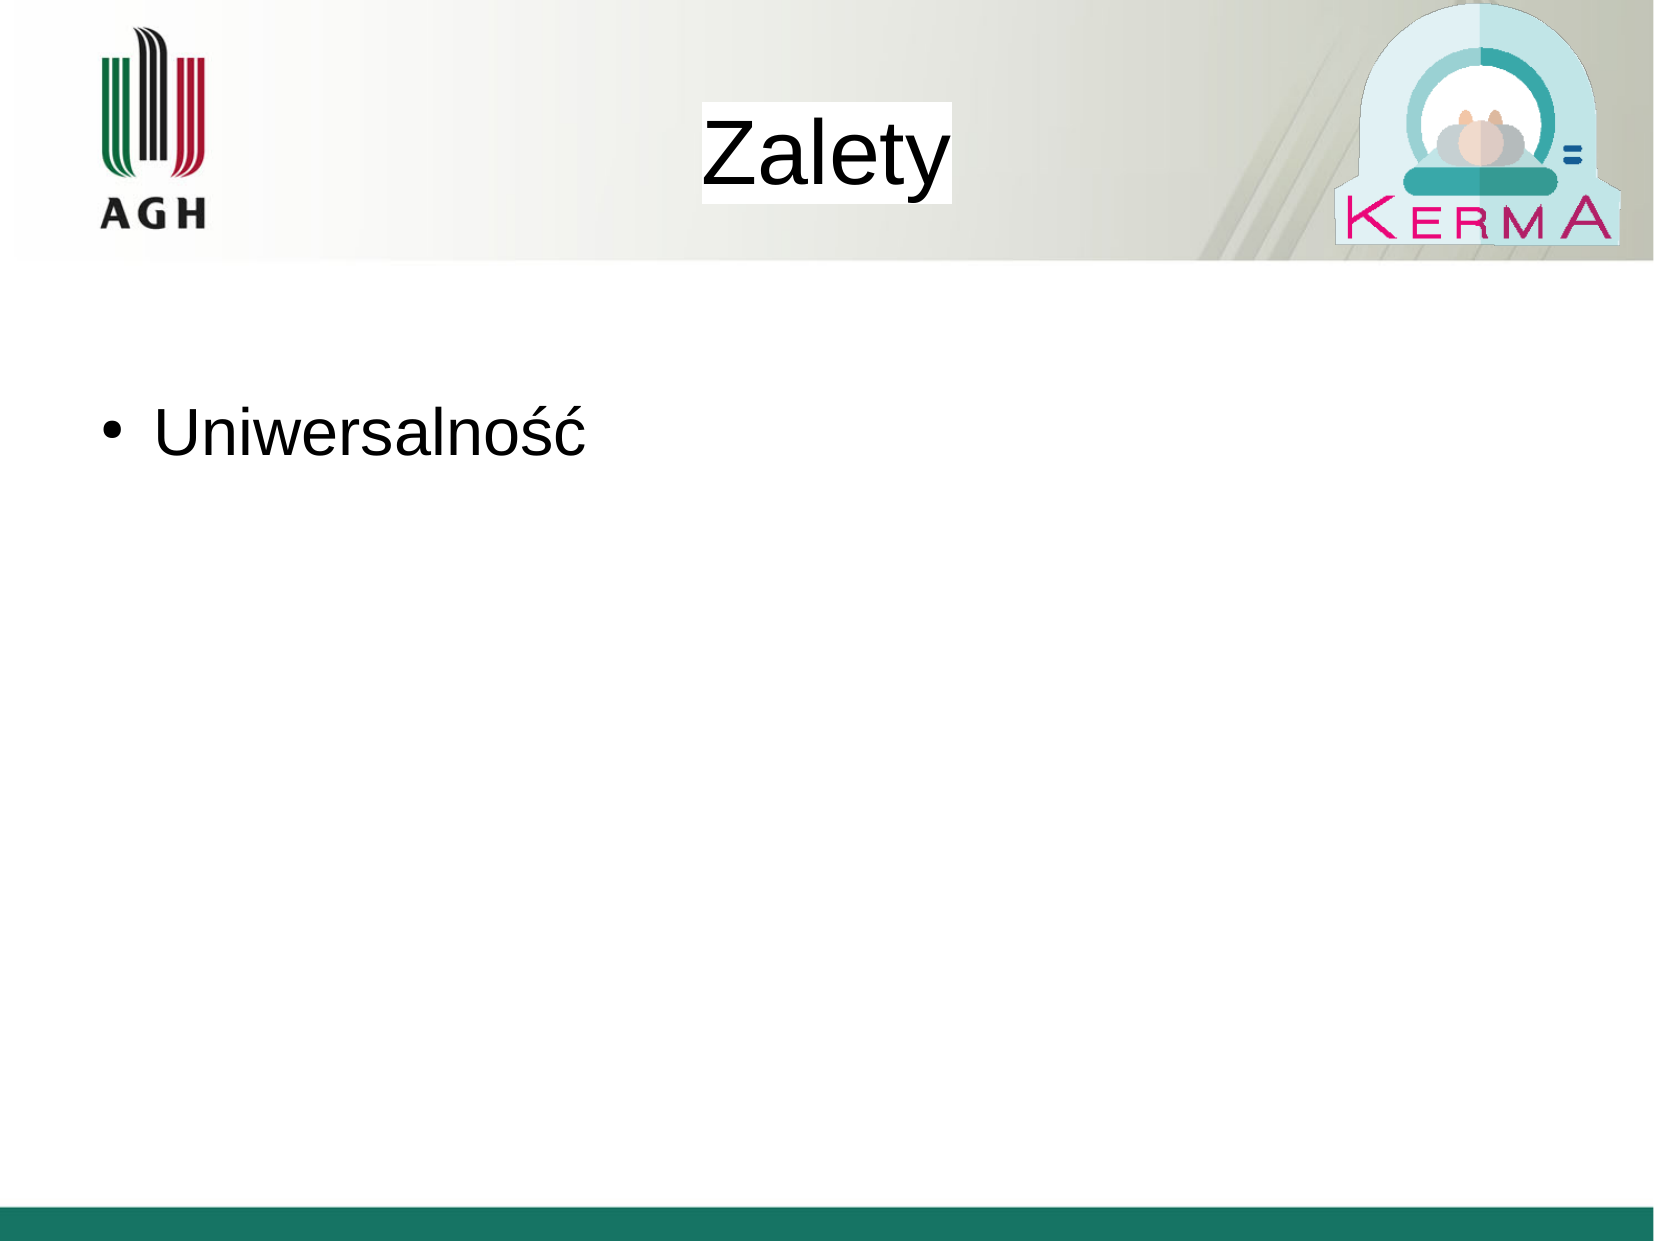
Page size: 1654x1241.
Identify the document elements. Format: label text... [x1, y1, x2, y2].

title Zalety [82, 49, 1305, 257]
picture [0, 0, 1654, 1241]
list Uniwersalność [82, 290, 1571, 1010]
